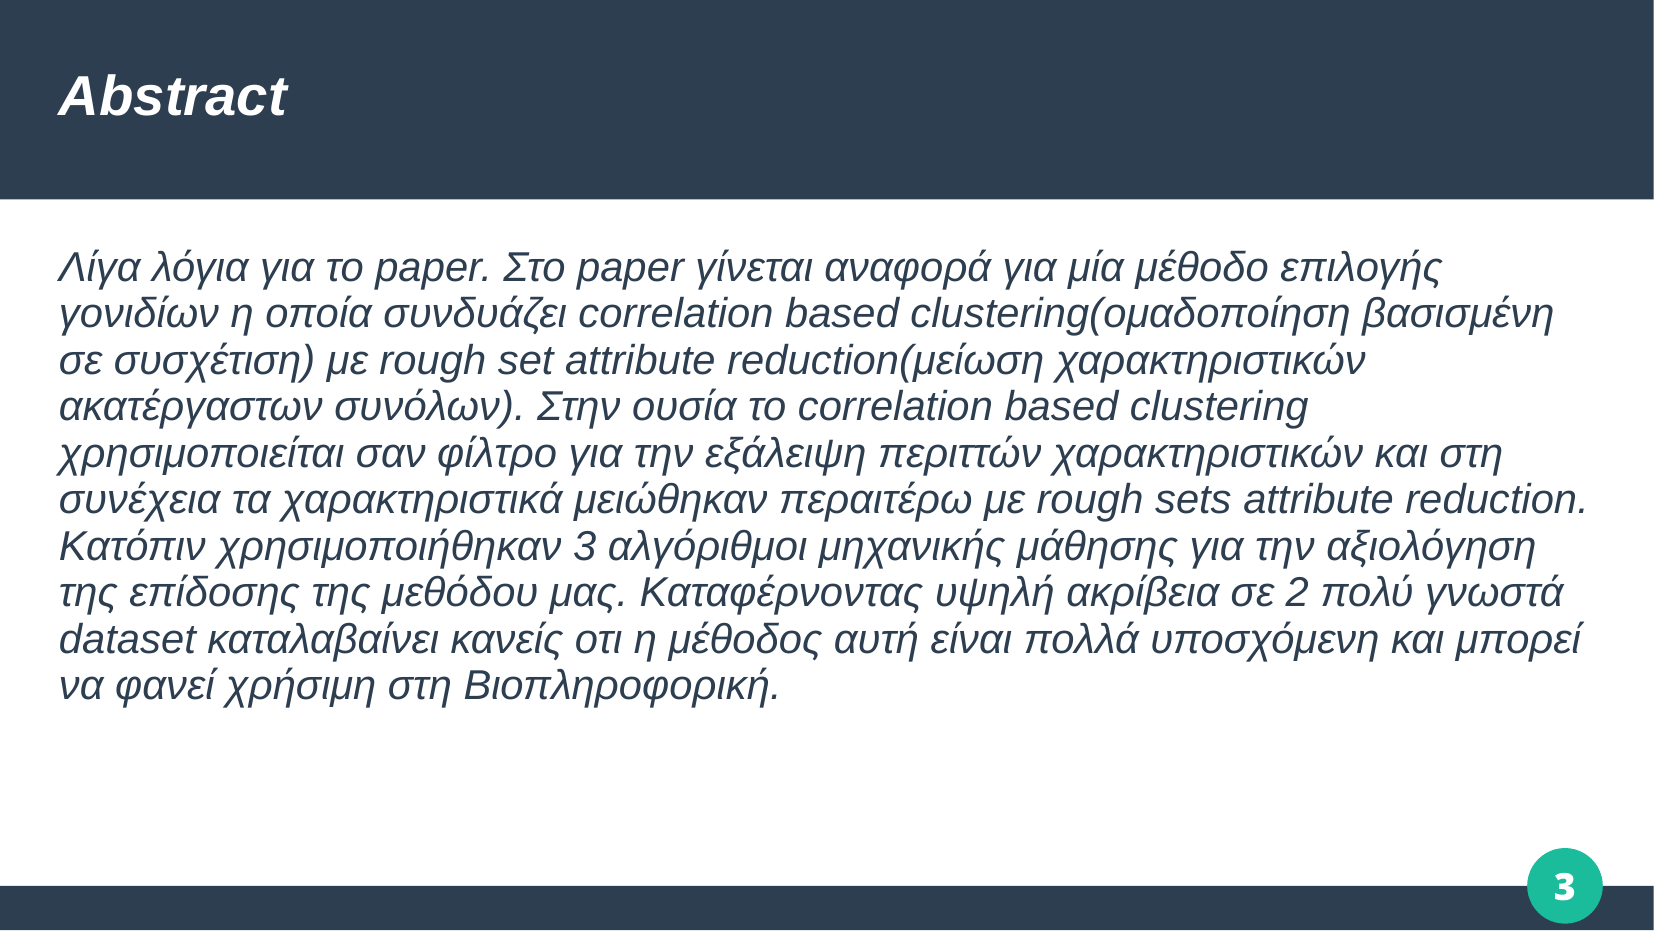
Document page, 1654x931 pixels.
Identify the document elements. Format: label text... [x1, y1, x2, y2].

title Abstract [59, 37, 1595, 156]
list Λίγα λόγια για το paper. Στο paper γίνεται αναφορά για μία μέθοδο επιλογής γονιδίων η οποία συνδυάζει correlation based clustering(ομαδοποίηση βασισμένη σε συσχέτιση) με rough set attribute reduction(μείωση χαρακτηριστικών ακατέργαστων συνόλων). Στην ουσία το correlation based clustering χρησιμοποιείται σαν φίλτρο για την εξάλειψη περιττών χαρακτηριστικών και στη συνέχεια τα χαρακτηριστικά μειώθηκαν περαιτέρω με rough sets attribute reduction. Κατόπιν χρησιμοποιήθηκαν 3 αλγόριθμοι μηχανικής μάθησης για την αξιολόγηση της επίδοσης της μεθόδου μας. Καταφέρνοντας υψηλή ακρίβεια σε 2 πολύ γνωστά dataset καταλαβαίνει κανείς οτι η μέθοδος αυτή είναι πολλά υποσχόμενη και μπορεί να φανεί χρήσιμη στη Βιοπληροφορική. [59, 243, 1595, 864]
